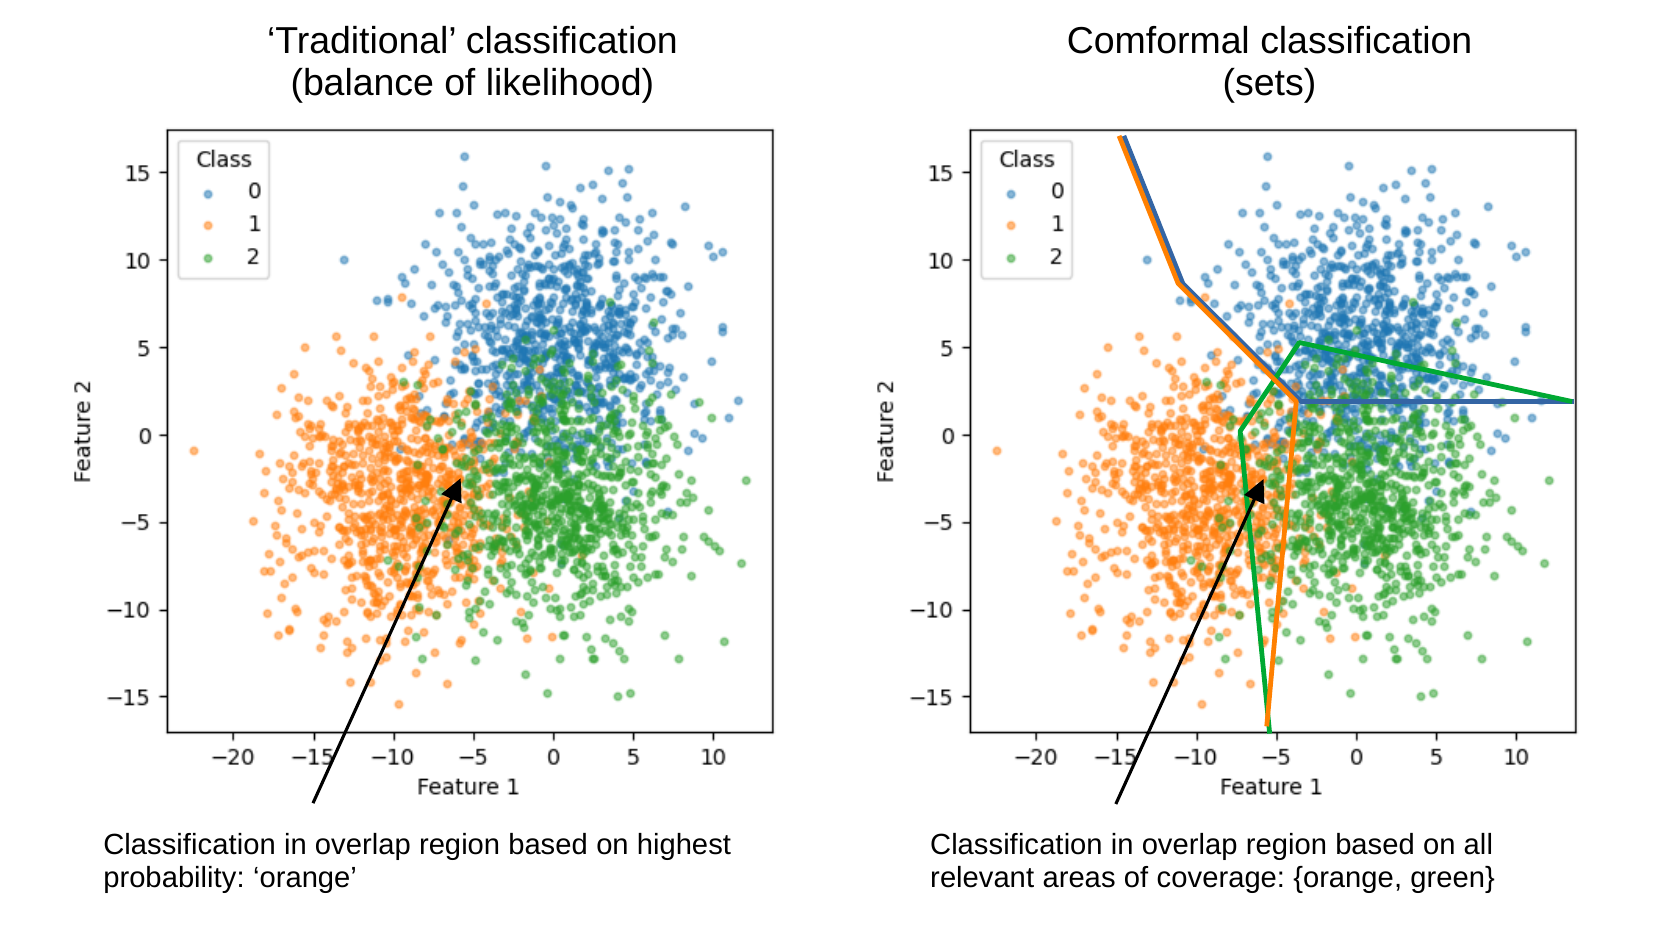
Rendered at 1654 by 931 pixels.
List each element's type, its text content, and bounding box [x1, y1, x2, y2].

text_box Classification in overlap region based on all relevant areas of coverage: {orange, green} [915, 820, 1595, 901]
text_box Comformal classification (sets) [974, 11, 1565, 111]
text_box Classification in overlap region based on highest probability: ‘orange’ [88, 820, 768, 901]
text_box ‘Traditional’ classification (balance of likelihood) [177, 11, 768, 111]
picture [59, 114, 788, 815]
picture [862, 114, 1591, 815]
